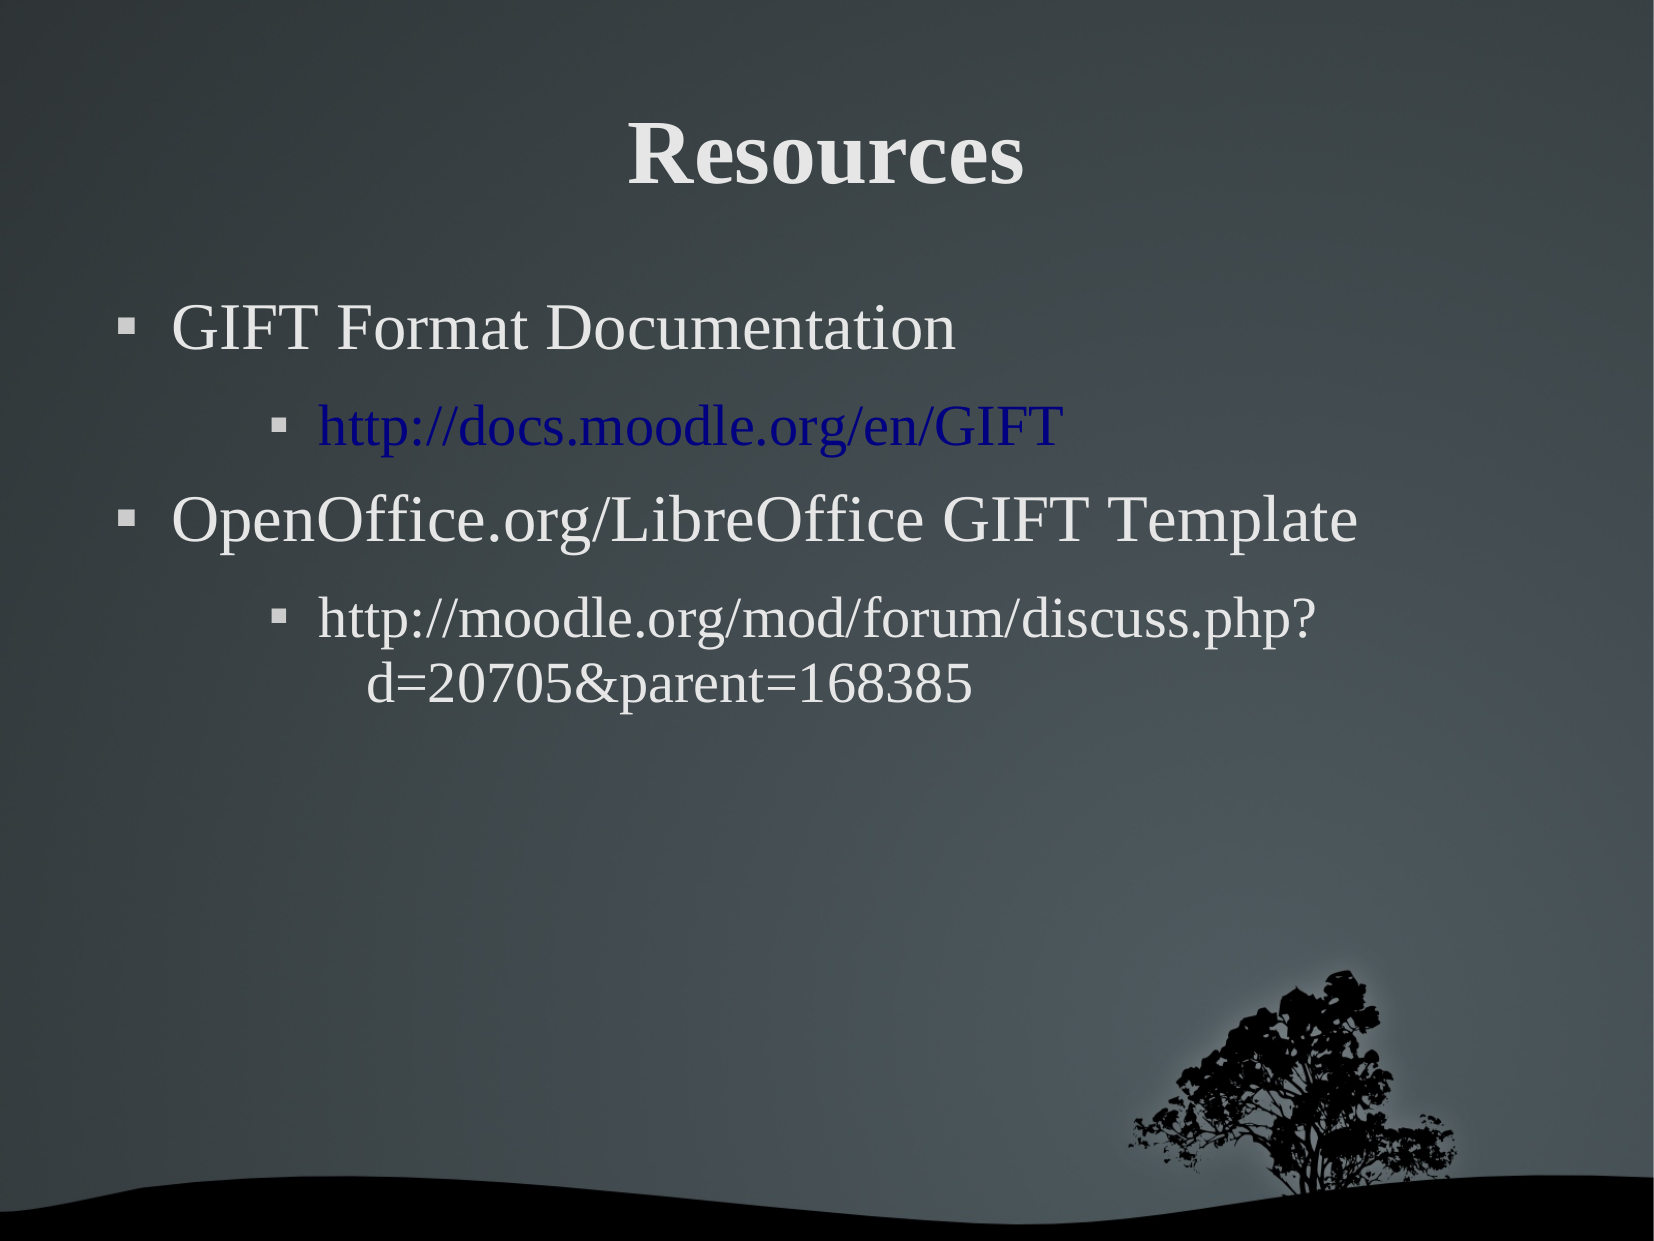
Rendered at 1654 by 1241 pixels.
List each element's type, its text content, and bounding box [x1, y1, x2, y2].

title Resources [82, 56, 1571, 250]
picture [0, 0, 1654, 1241]
list GIFT Format Documentation http://docs.moodle.org/en/GIFT OpenOffice.org/LibreOffice GIFT Template http://moodle.org/mod/forum/discuss.php?d=20705&parent=168385 [82, 290, 1571, 1094]
